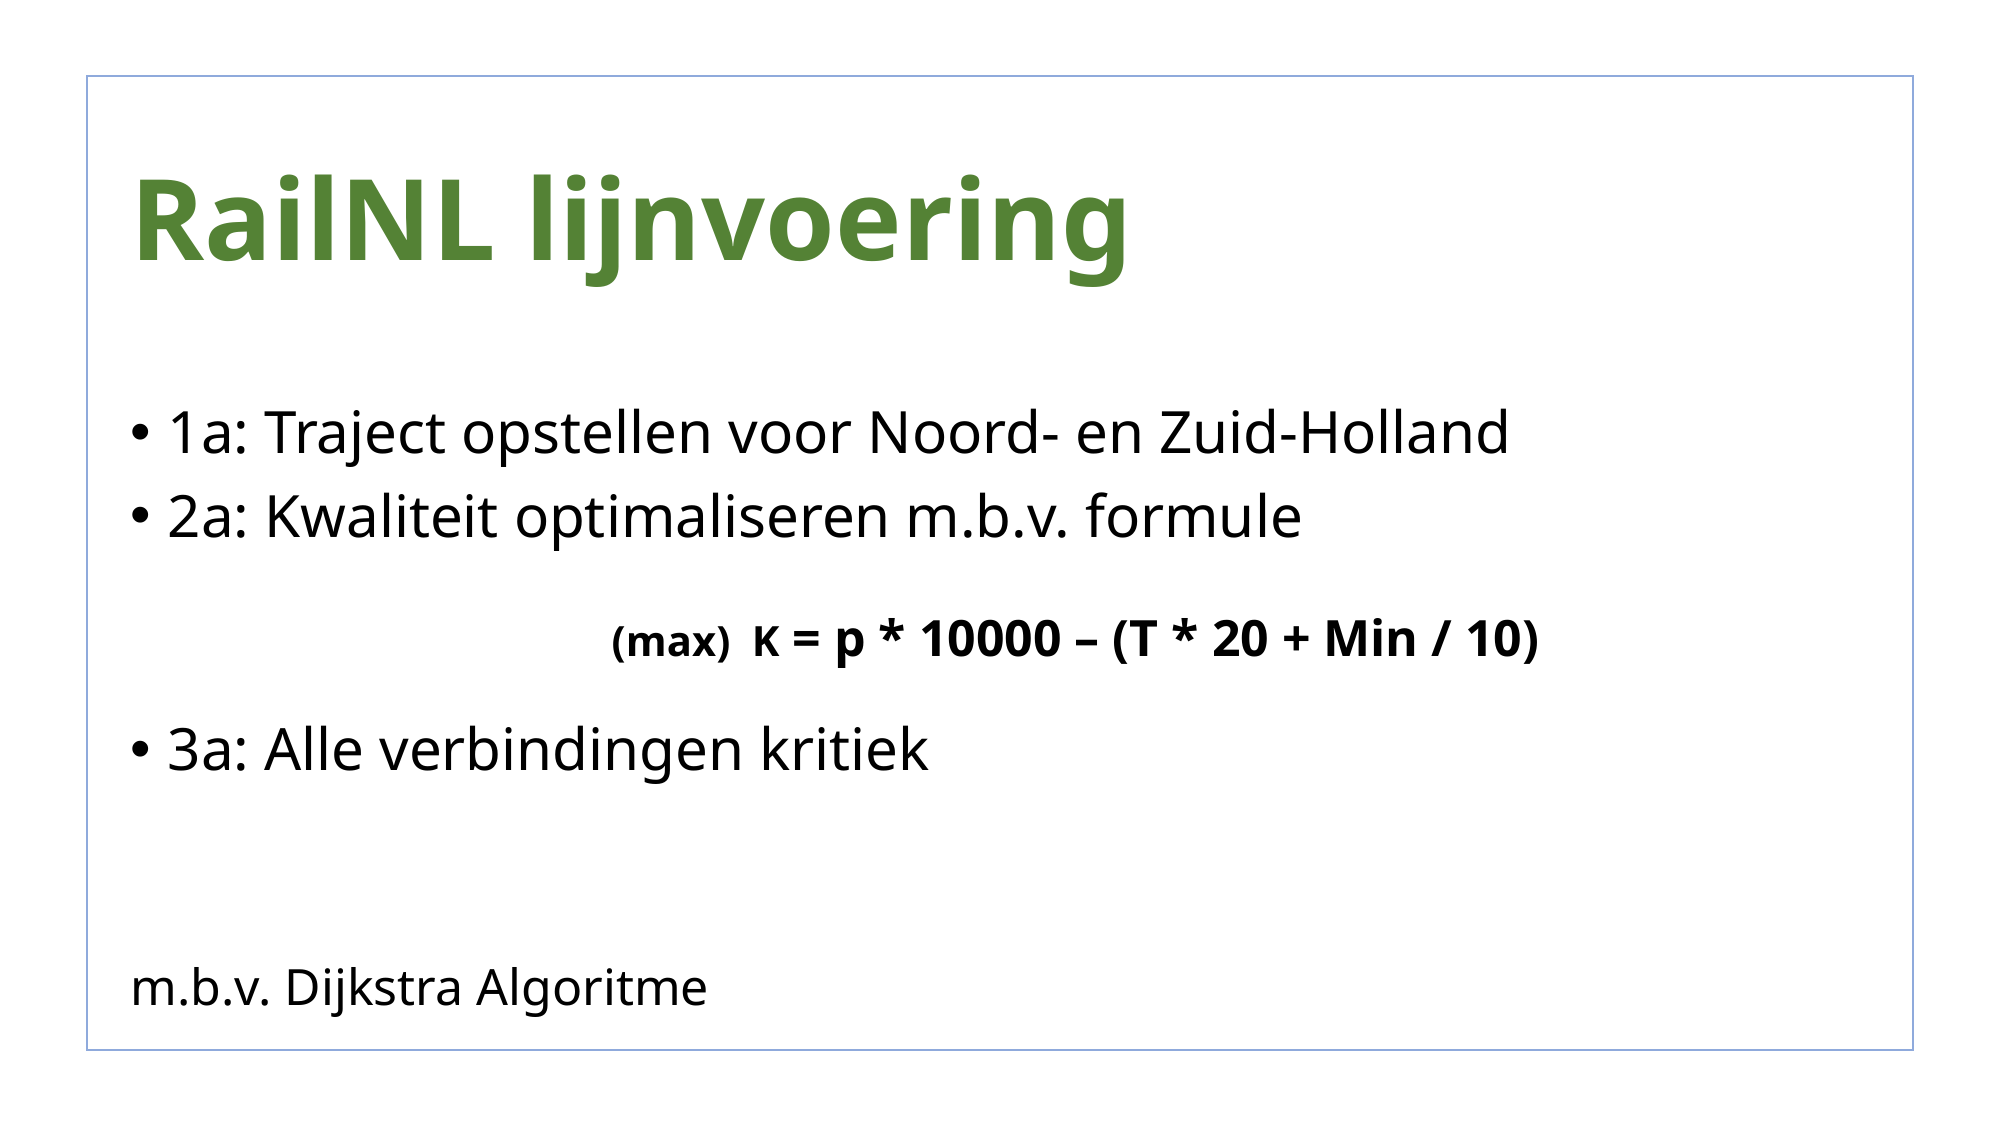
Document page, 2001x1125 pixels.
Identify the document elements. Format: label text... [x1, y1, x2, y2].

text_box [87, 76, 1913, 1050]
title RailNL lijnvoering [115, 115, 1841, 334]
list 1a: Traject opstellen voor Noord- en Zuid-Holland 2a: Kwaliteit optimaliseren m.b.v. formule 3a: Alle verbindingen kritiek m.b.v. Dijkstra Algoritme [115, 395, 1913, 1049]
text_box (max) K = p * 10000 – (T * 20 + Min / 10) [596, 599, 1885, 676]
